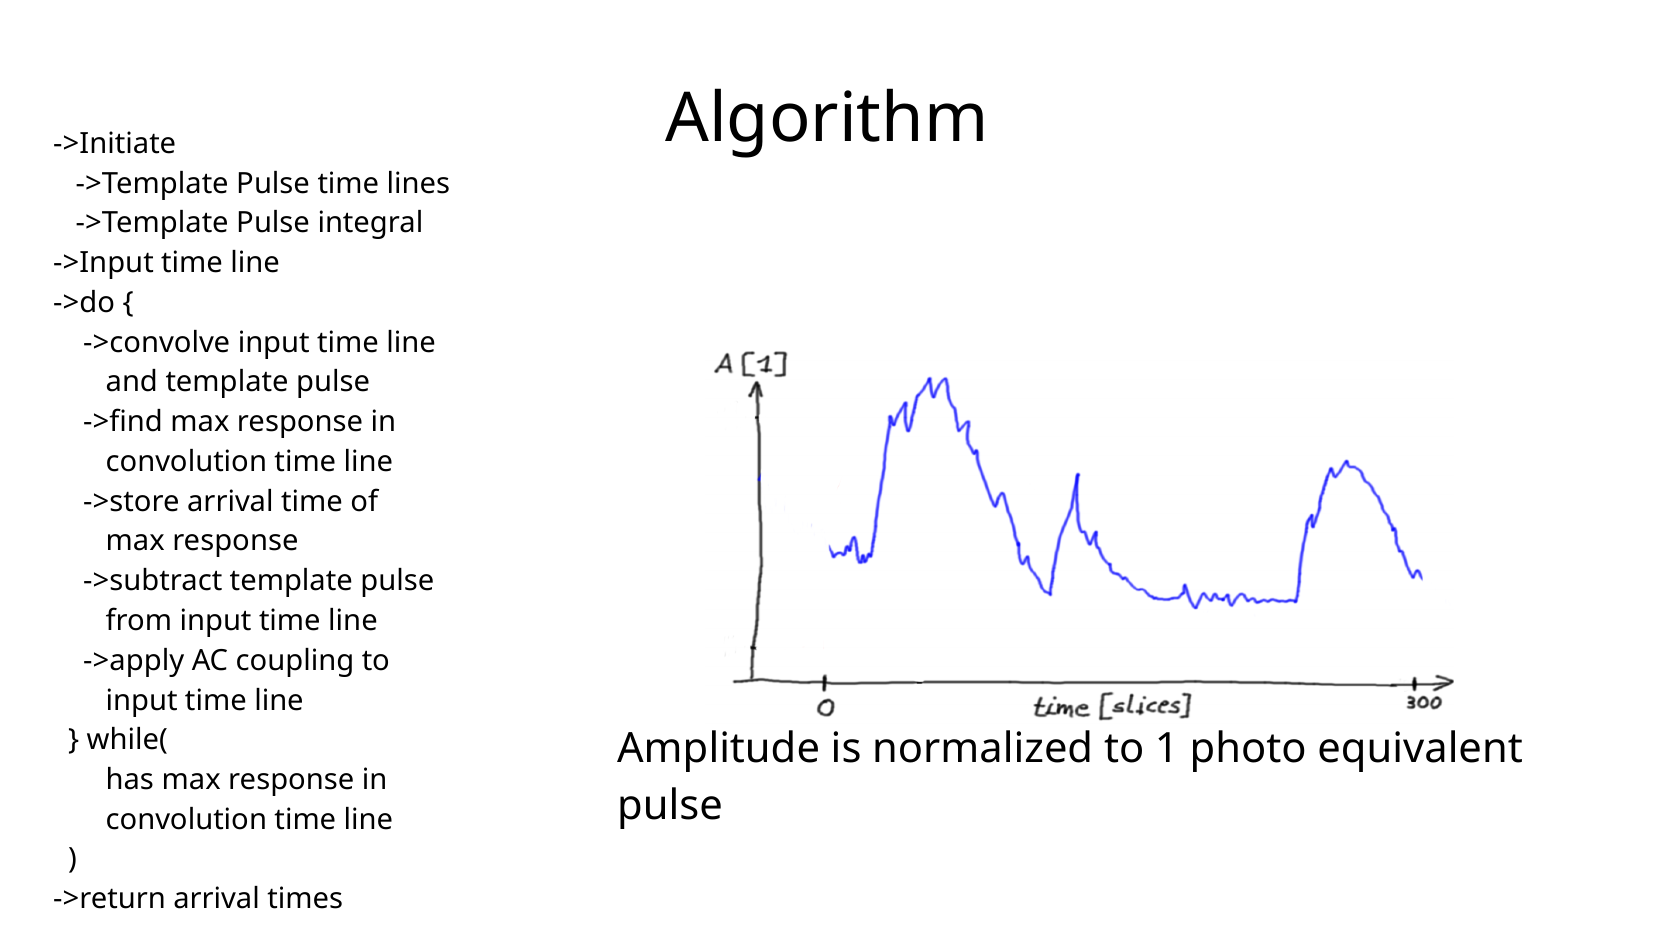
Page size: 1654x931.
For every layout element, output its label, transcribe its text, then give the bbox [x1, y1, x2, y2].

title ->Initiate ->Template Pulse time lines ->Template Pulse integral ->Input time line ->do { ->convolve input time line and template pulse ->find max response in convolution time line ->store arrival time of max response ->subtract template pulse from input time line ->apply AC coupling to input time line } while( has max response in convolution time line ) ->return arrival times [53, 144, 1087, 895]
picture [705, 341, 1454, 724]
title Algorithm [82, 37, 1571, 193]
title Amplitude is normalized to 1 photo equivalent pulse [617, 735, 1616, 814]
